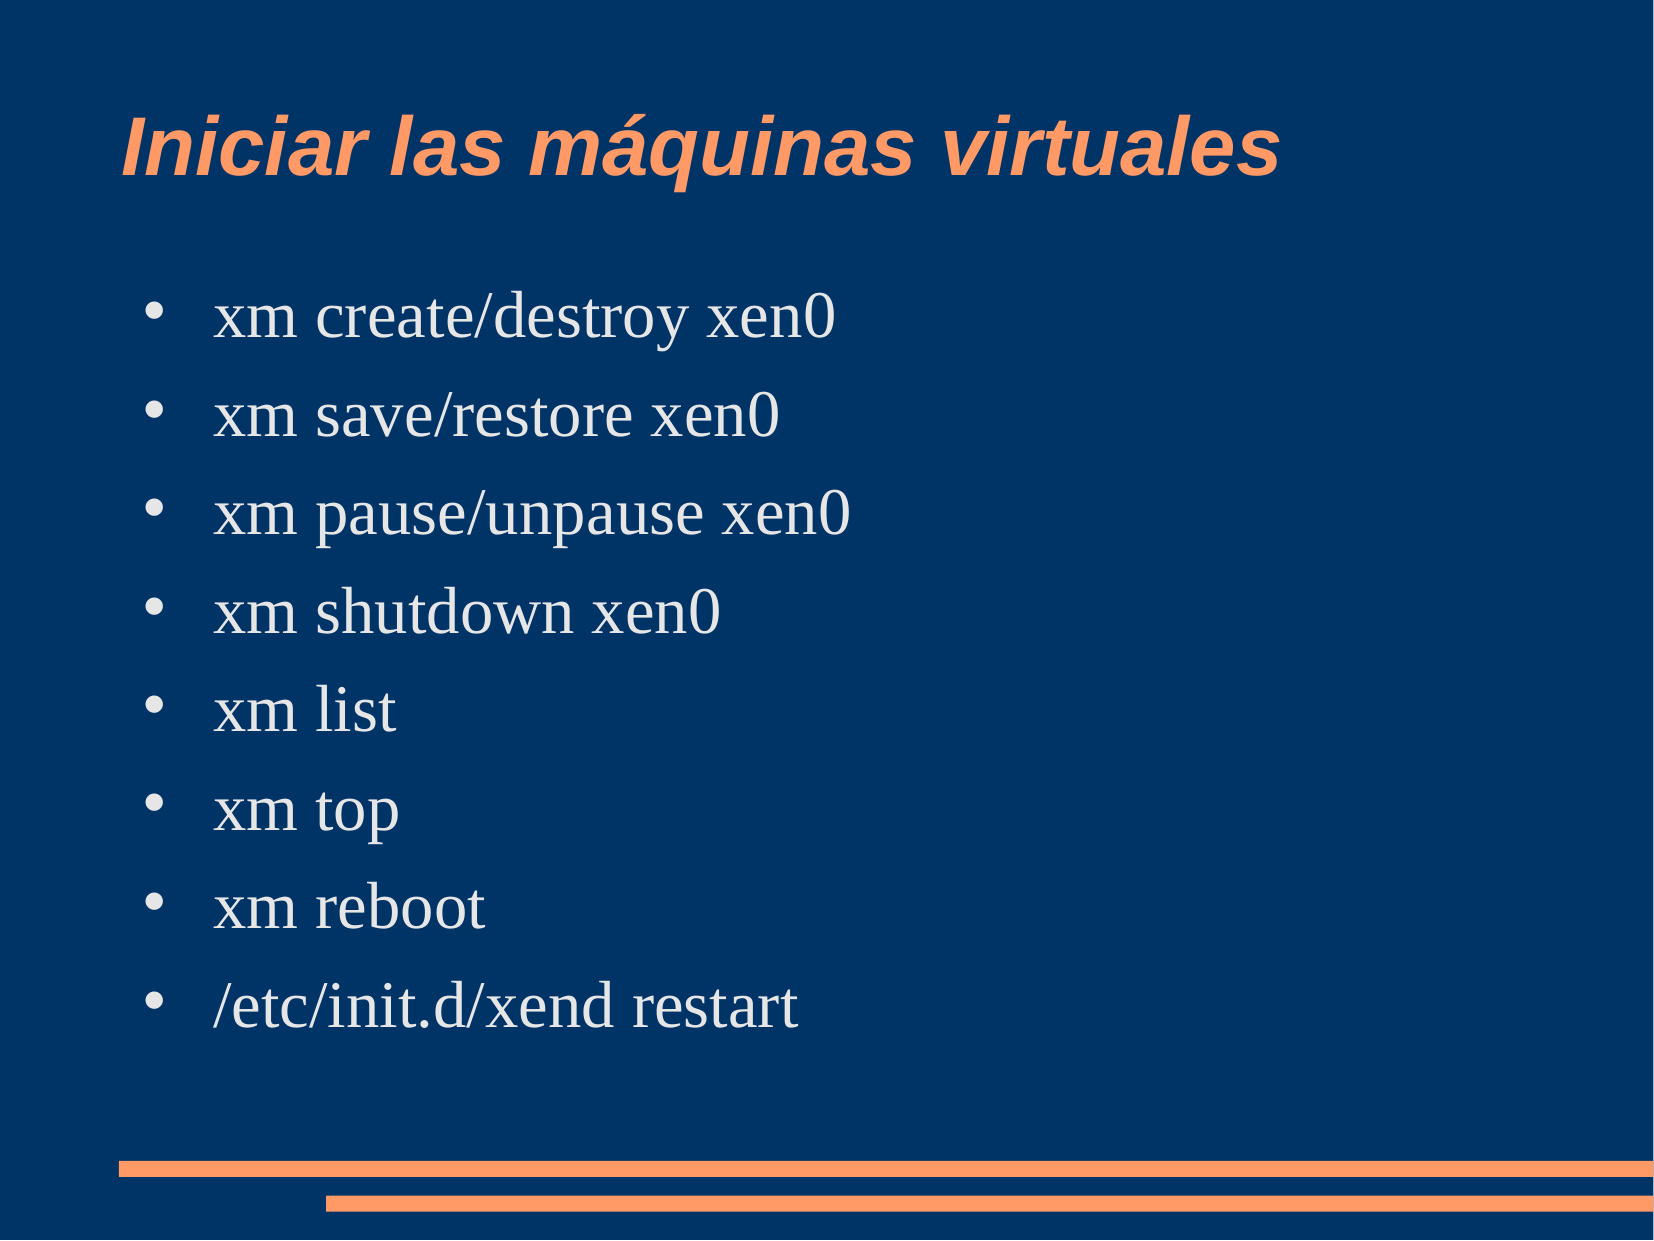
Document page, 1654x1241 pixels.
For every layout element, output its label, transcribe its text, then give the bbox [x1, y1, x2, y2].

title Iniciar las máquinas virtuales [121, 46, 1534, 254]
list xm create/destroy xen0 xm save/restore xen0 xm pause/unpause xen0 xm shutdown xen0 xm list xm top xm reboot /etc/init.d/xend restart [125, 282, 1565, 1093]
